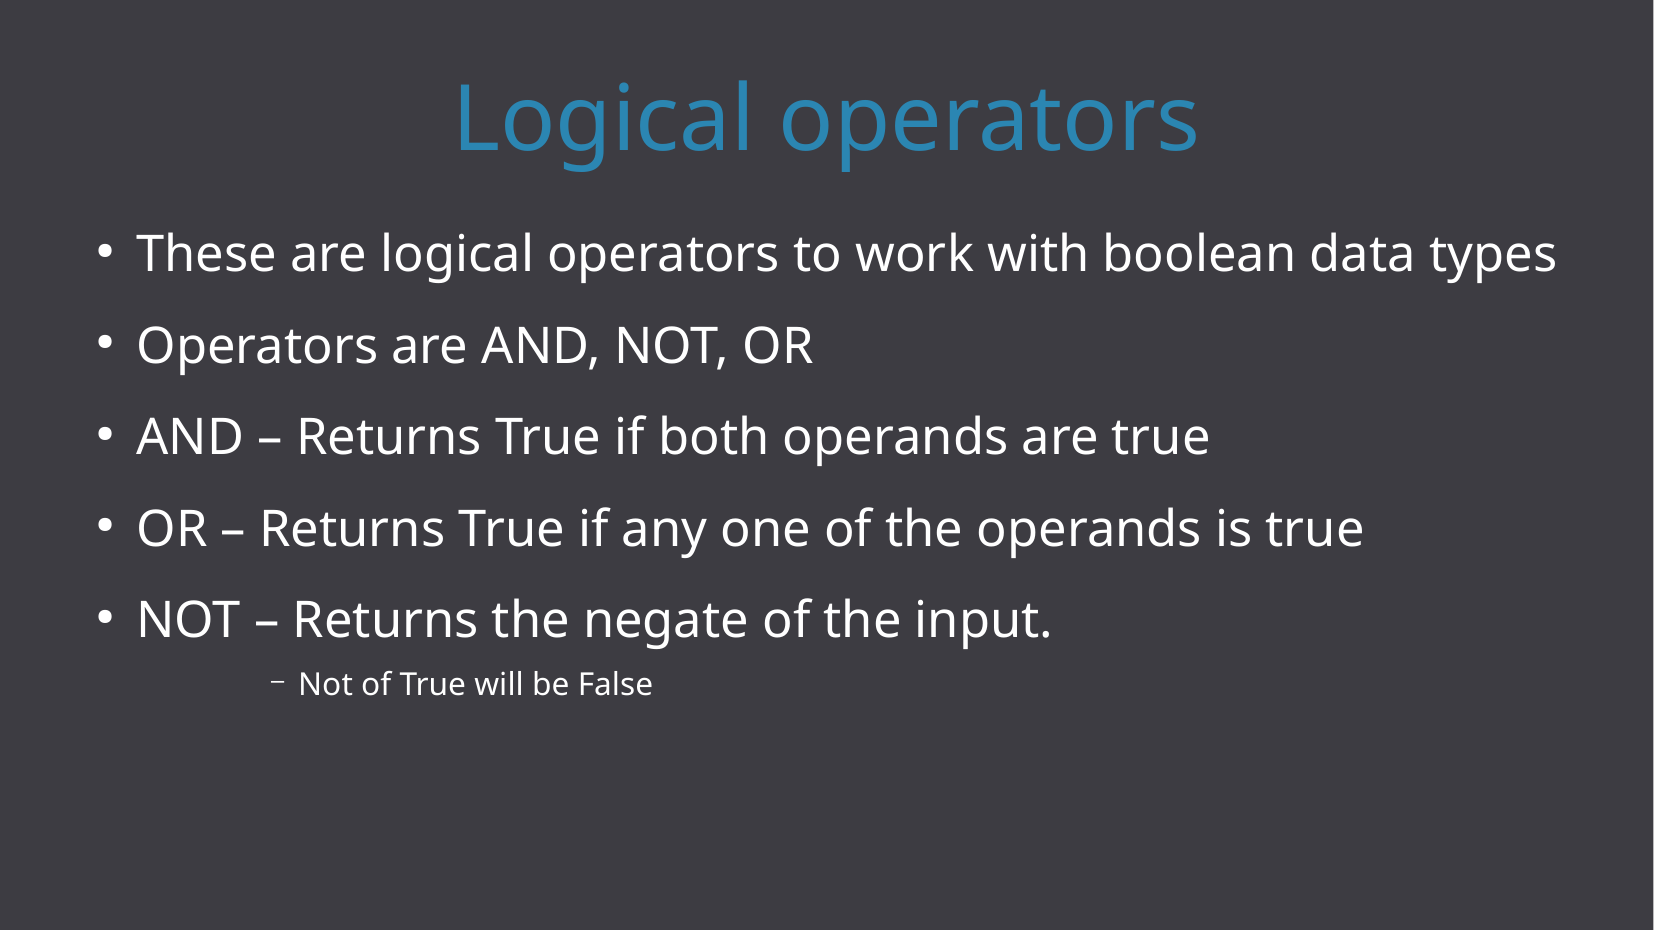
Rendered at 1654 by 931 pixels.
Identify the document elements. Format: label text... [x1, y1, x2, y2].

list These are logical operators to work with boolean data types Operators are AND, NOT, OR AND – Returns True if both operands are true OR – Returns True if any one of the operands is true NOT – Returns the negate of the input. Not of True will be False [82, 217, 1571, 758]
title Logical operators [82, 37, 1571, 193]
